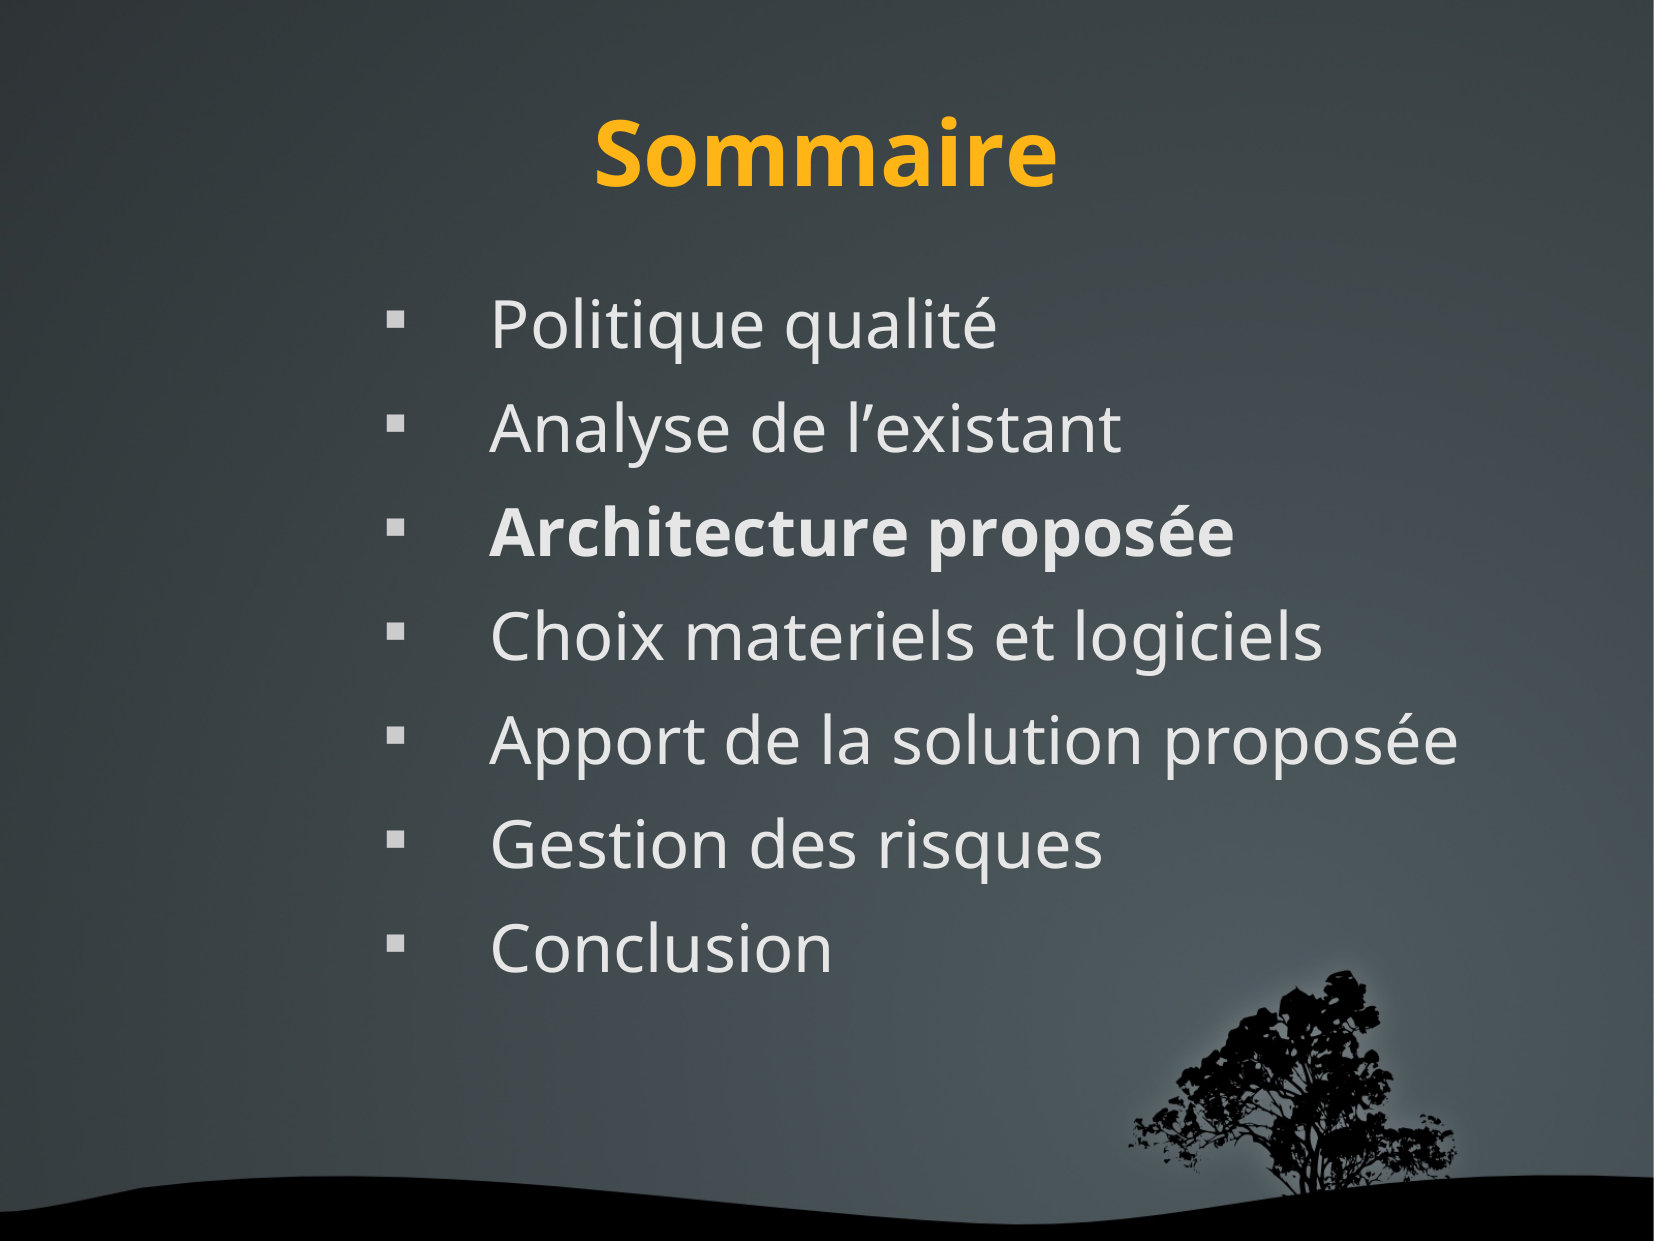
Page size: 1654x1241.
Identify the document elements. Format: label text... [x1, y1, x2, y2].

picture [0, 0, 1654, 1241]
text_box Politique qualité Analyse de l’existant Architecture proposée Choix materiels et logiciels Apport de la solution proposée Gestion des risques Conclusion [348, 284, 1483, 1034]
title Sommaire [82, 49, 1571, 257]
